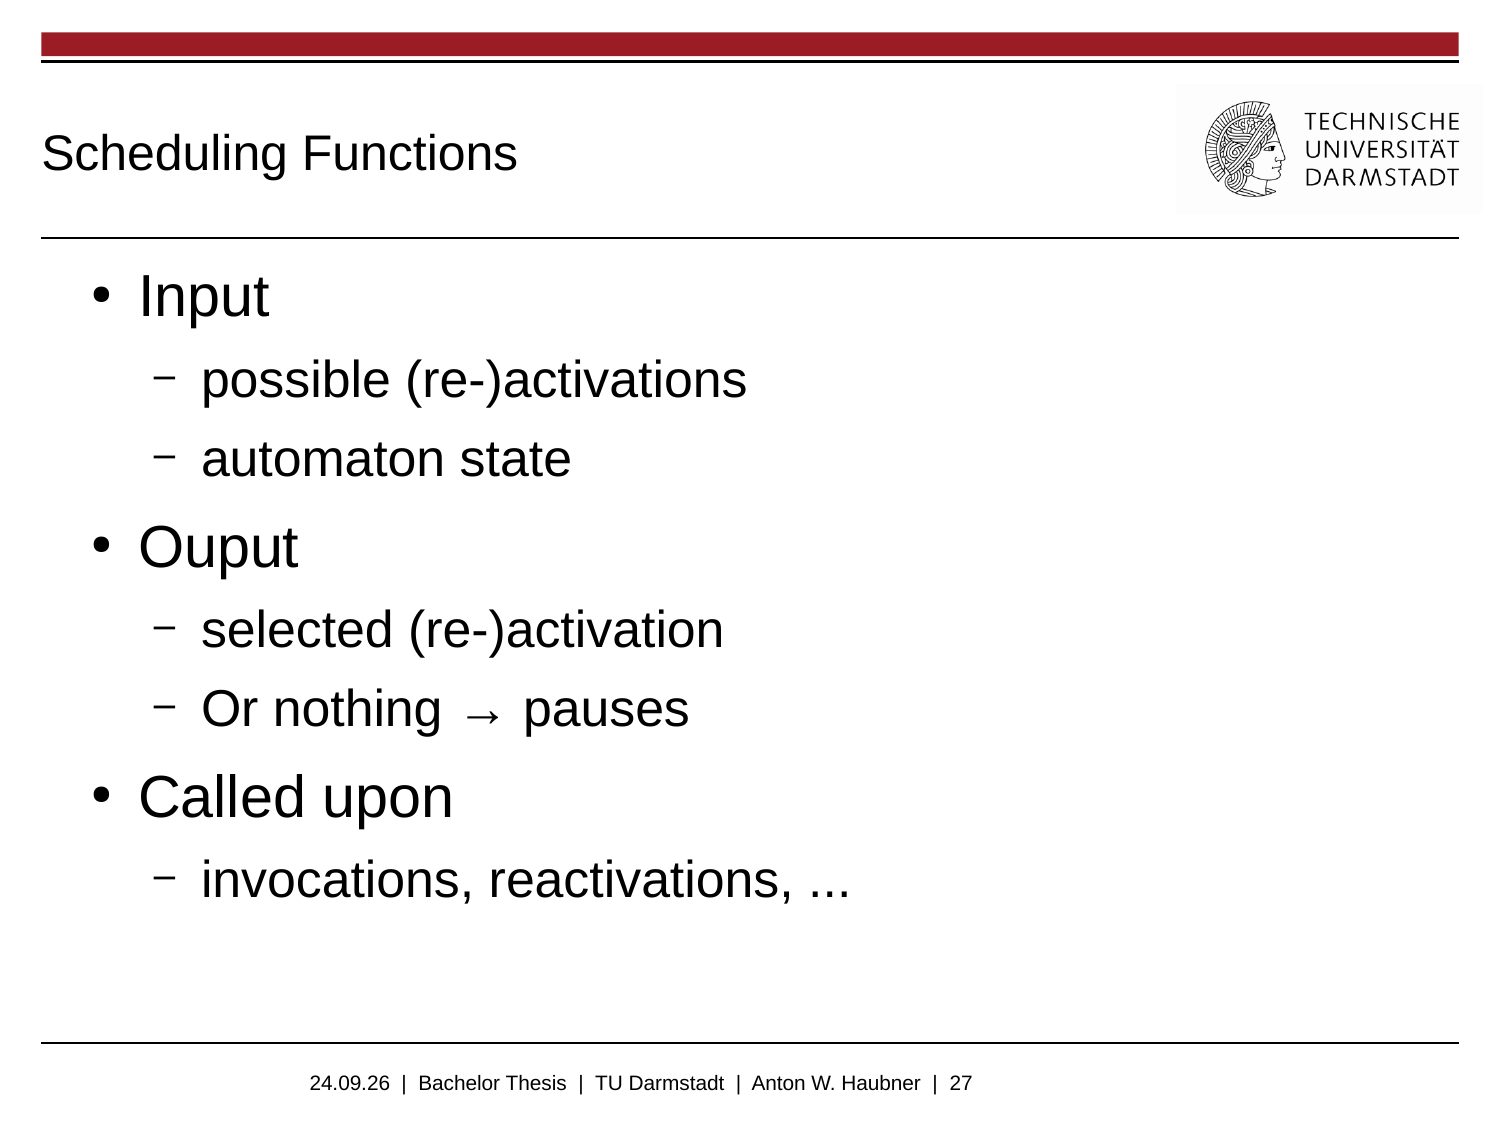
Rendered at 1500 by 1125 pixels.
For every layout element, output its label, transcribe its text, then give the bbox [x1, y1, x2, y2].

title Scheduling Functions [41, 78, 1131, 229]
list Input possible (re-)activations automaton state Ouput selected (re-)activation Or nothing → pauses Called upon invocations, reactivations, ... [75, 263, 1425, 916]
